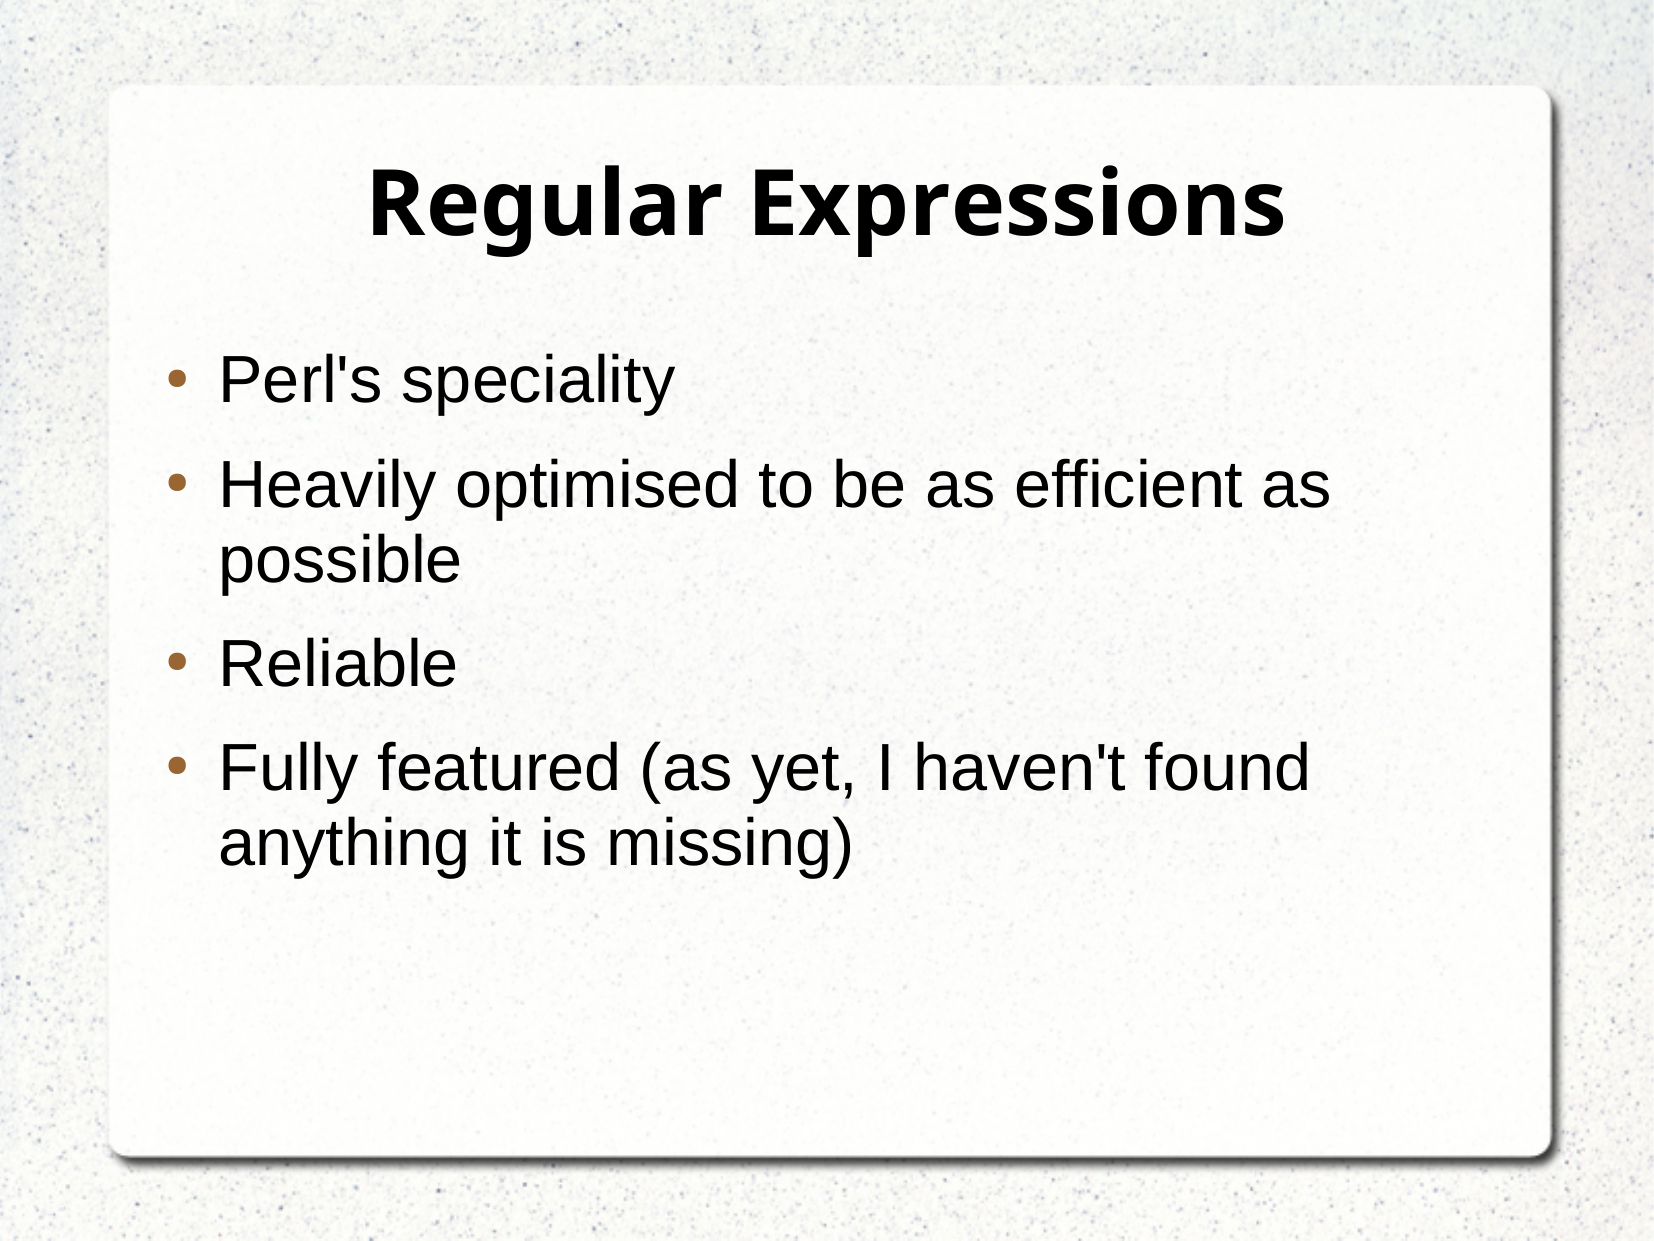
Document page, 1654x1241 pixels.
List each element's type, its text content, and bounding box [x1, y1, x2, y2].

picture [0, 0, 1654, 1241]
list Perl's speciality Heavily optimised to be as efficient as possible Reliable Fully featured (as yet, I haven't found anything it is missing) [147, 342, 1506, 978]
title Regular Expressions [118, 96, 1536, 304]
